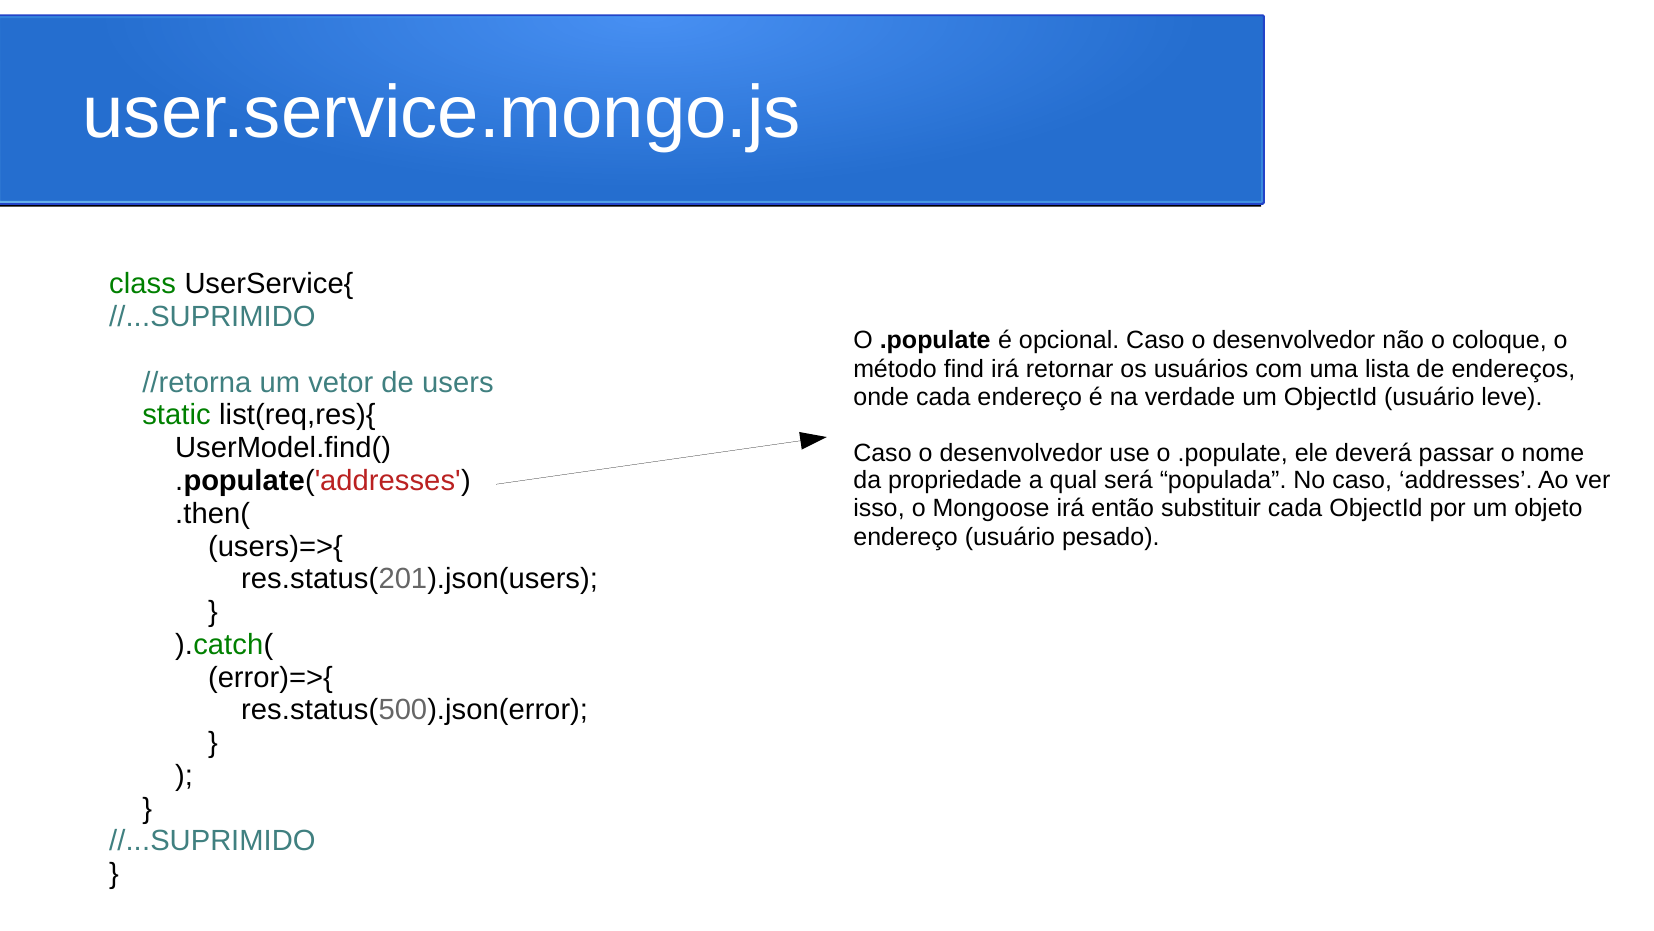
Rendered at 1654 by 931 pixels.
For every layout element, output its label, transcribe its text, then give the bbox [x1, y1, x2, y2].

title user.service.mongo.js [82, 35, 1235, 189]
text_box class UserService{ //...SUPRIMIDO //retorna um vetor de users static list(req,res){ UserModel.find() .populate('addresses') .then( (users)=>{ res.status(201).json(users); } ).catch( (error)=>{ res.status(500).json(error); } ); } //...SUPRIMIDO } [94, 259, 1430, 898]
text_box O .populate é opcional. Caso o desenvolvedor não o coloque, o método find irá retornar os usuários com uma lista de endereços, onde cada endereço é na verdade um ObjectId (usuário leve). Caso o desenvolvedor use o .populate, ele deverá passar o nome da propriedade a qual será “populada”. No caso, ‘addresses’. Ao ver isso, o Mongoose irá então substituir cada ObjectId por um objeto endereço (usuário pesado). [838, 318, 1628, 558]
